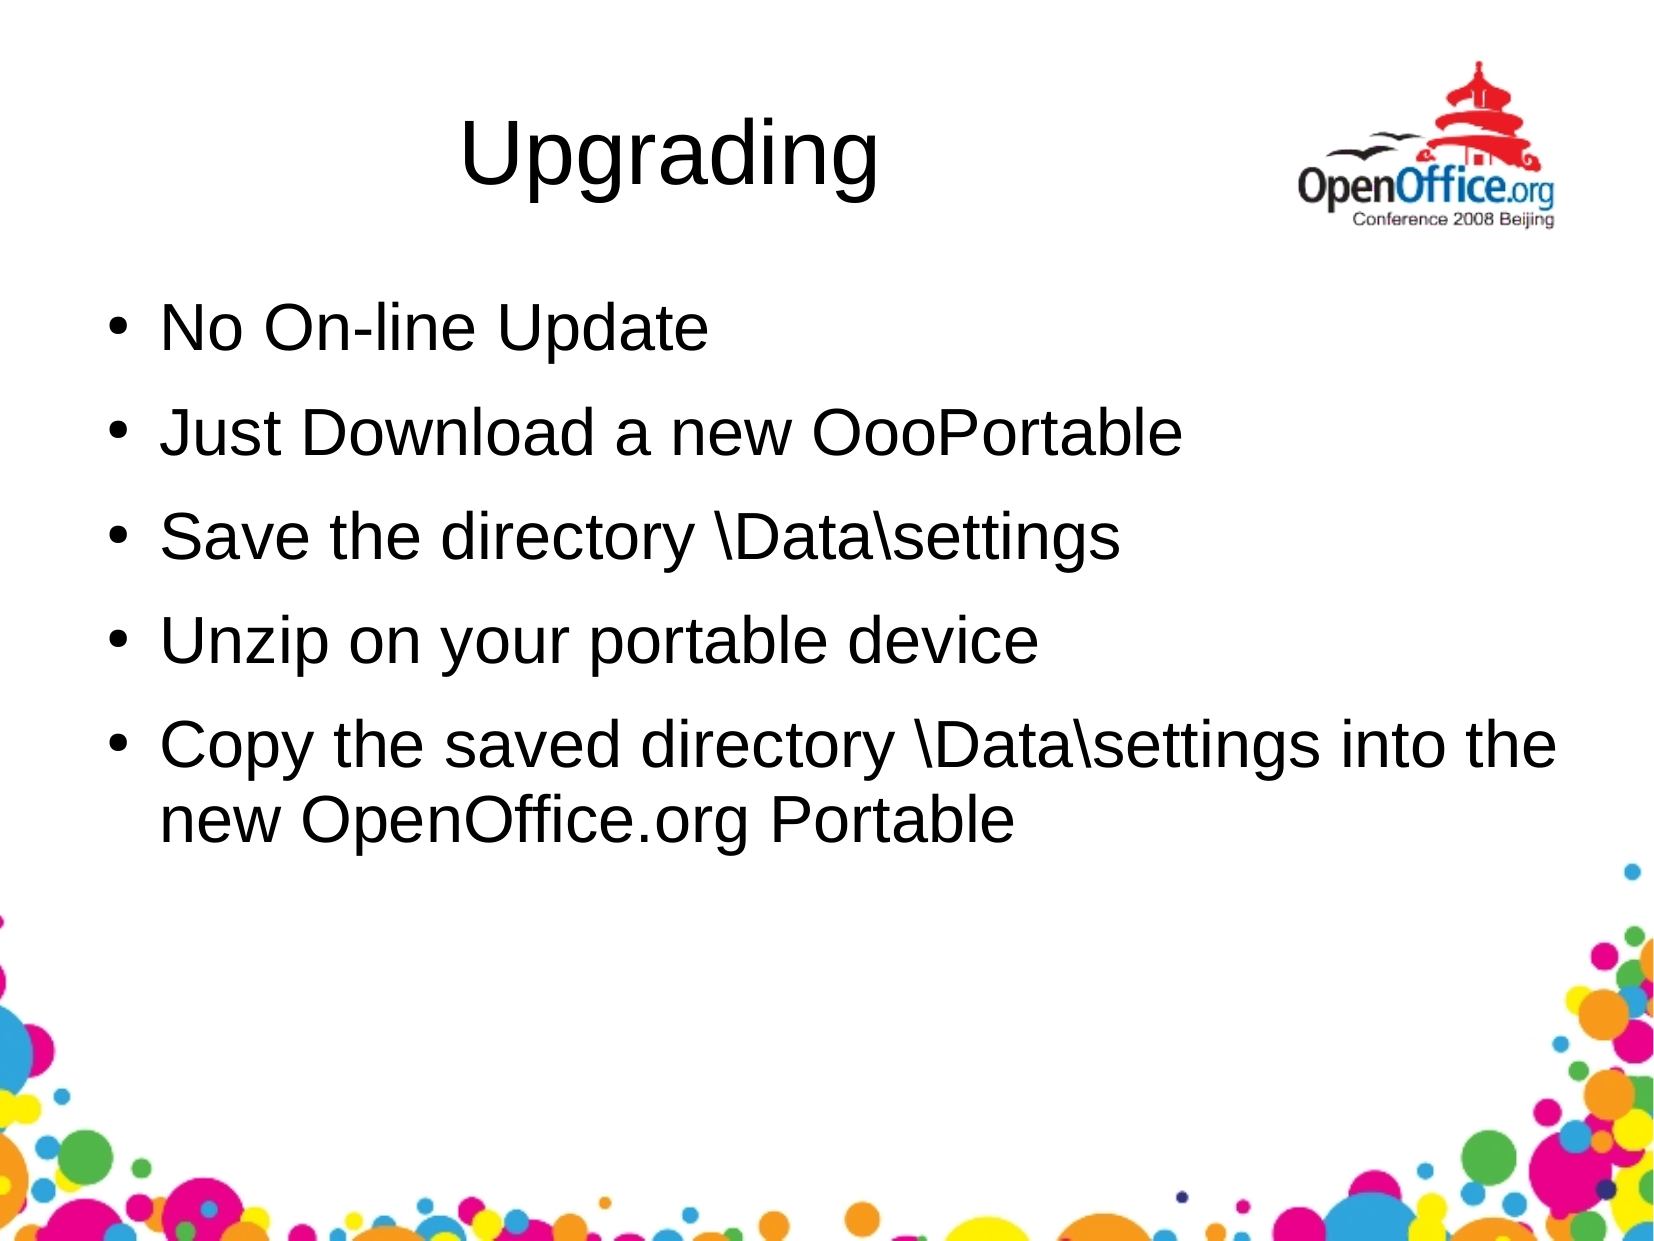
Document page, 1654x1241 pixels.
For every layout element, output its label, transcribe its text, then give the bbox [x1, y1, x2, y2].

picture [0, 810, 1654, 1241]
picture [1285, 51, 1569, 250]
list No On-line Update Just Download a new OooPortable Save the directory \Data\settings Unzip on your portable device Copy the saved directory \Data\settings into the new OpenOffice.org Portable [88, 290, 1577, 1094]
title Upgrading [82, 49, 1258, 257]
